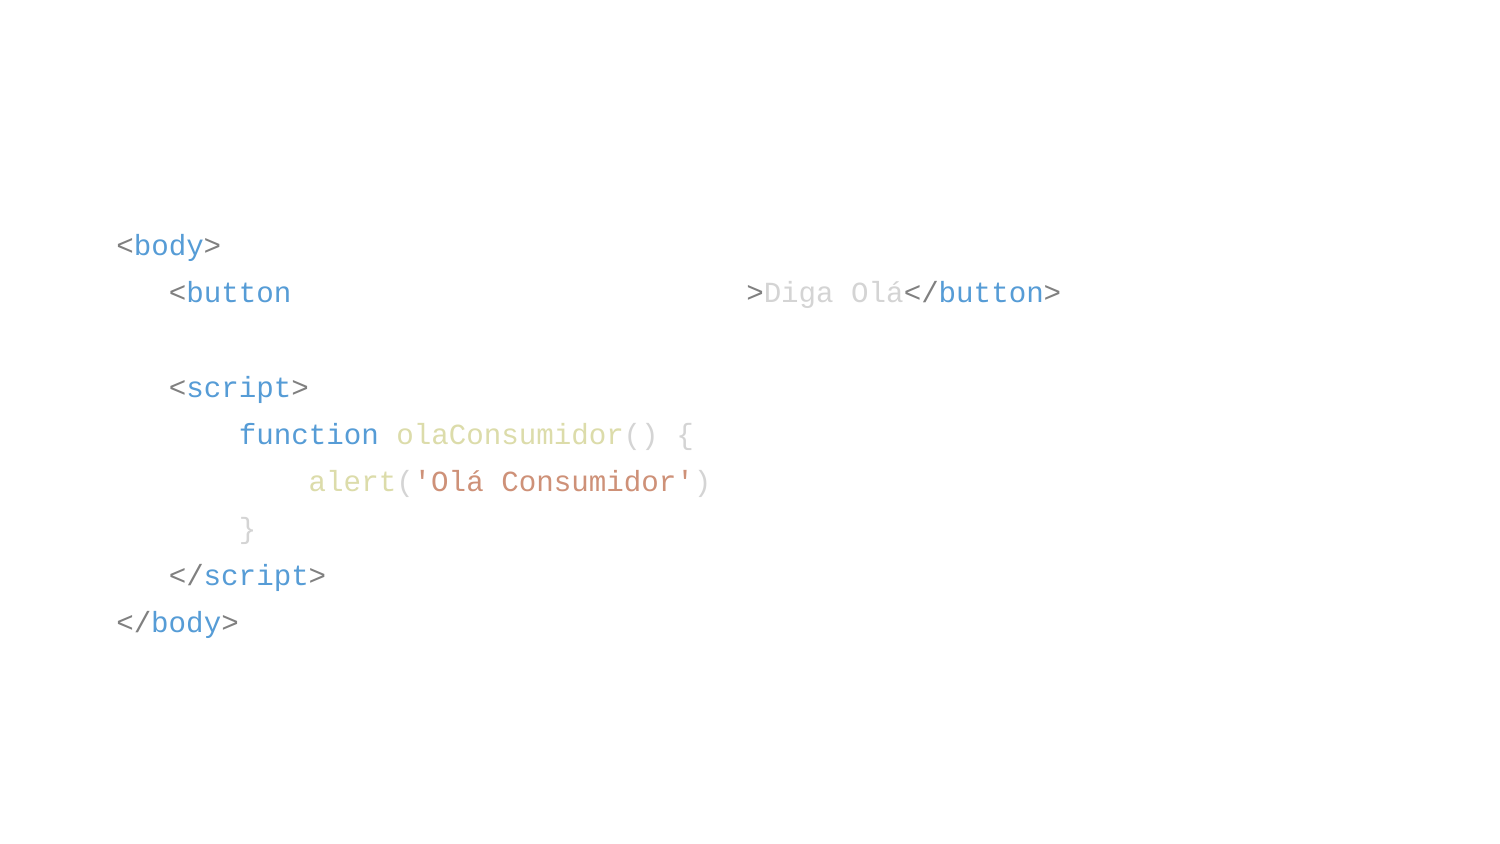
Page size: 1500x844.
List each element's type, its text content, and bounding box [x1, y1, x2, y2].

list <body> <button onclick="olaConsumidor()">Diga Olá</button> <script> function olaConsumidor() { alert('Olá Consumidor') } </script> </body> [101, 199, 1484, 645]
